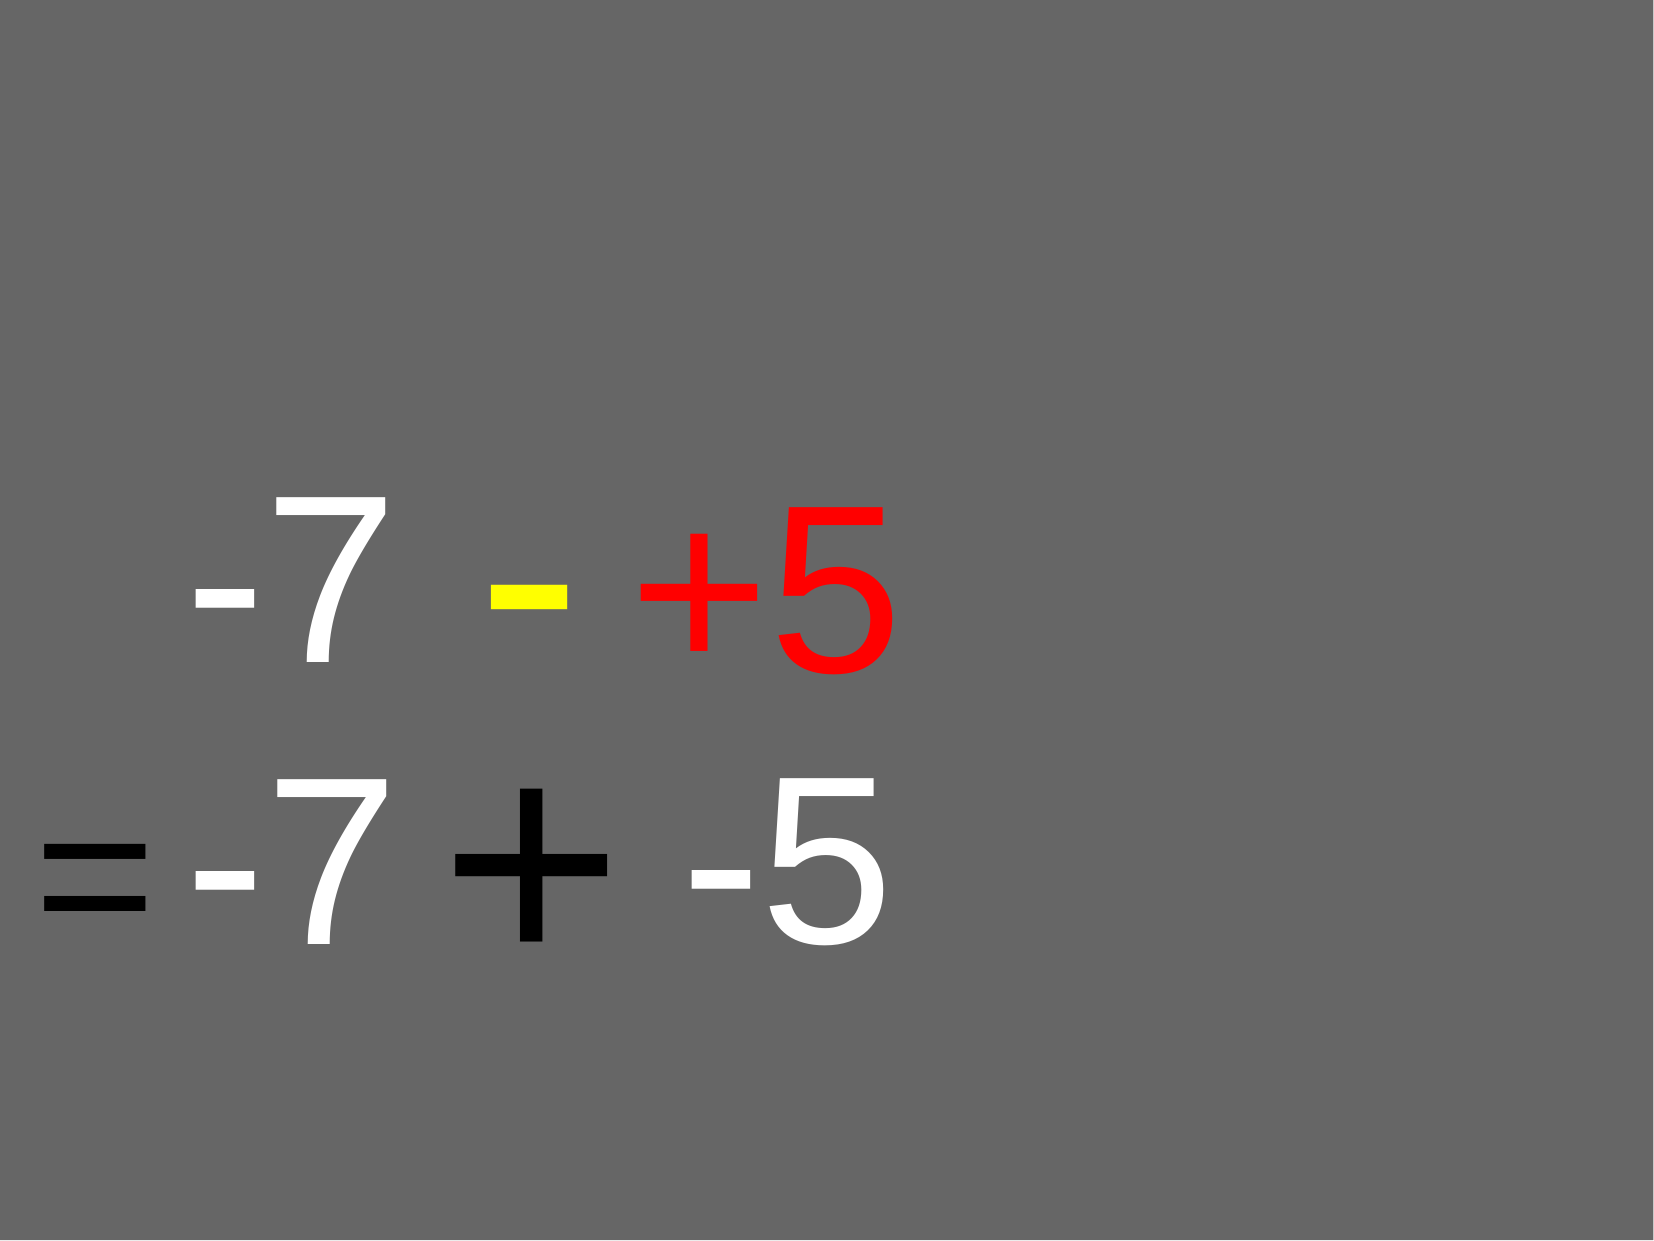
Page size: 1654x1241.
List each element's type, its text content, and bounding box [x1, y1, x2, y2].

text_box + [425, 679, 638, 1044]
text_box -7 [170, 438, 414, 720]
text_box - [463, 389, 615, 679]
text_box -7 [170, 720, 414, 1003]
text_box [0, 0, 1654, 1241]
text_box -5 [666, 719, 993, 1081]
text_box = [19, 750, 170, 999]
text_box +5 [615, 448, 951, 732]
